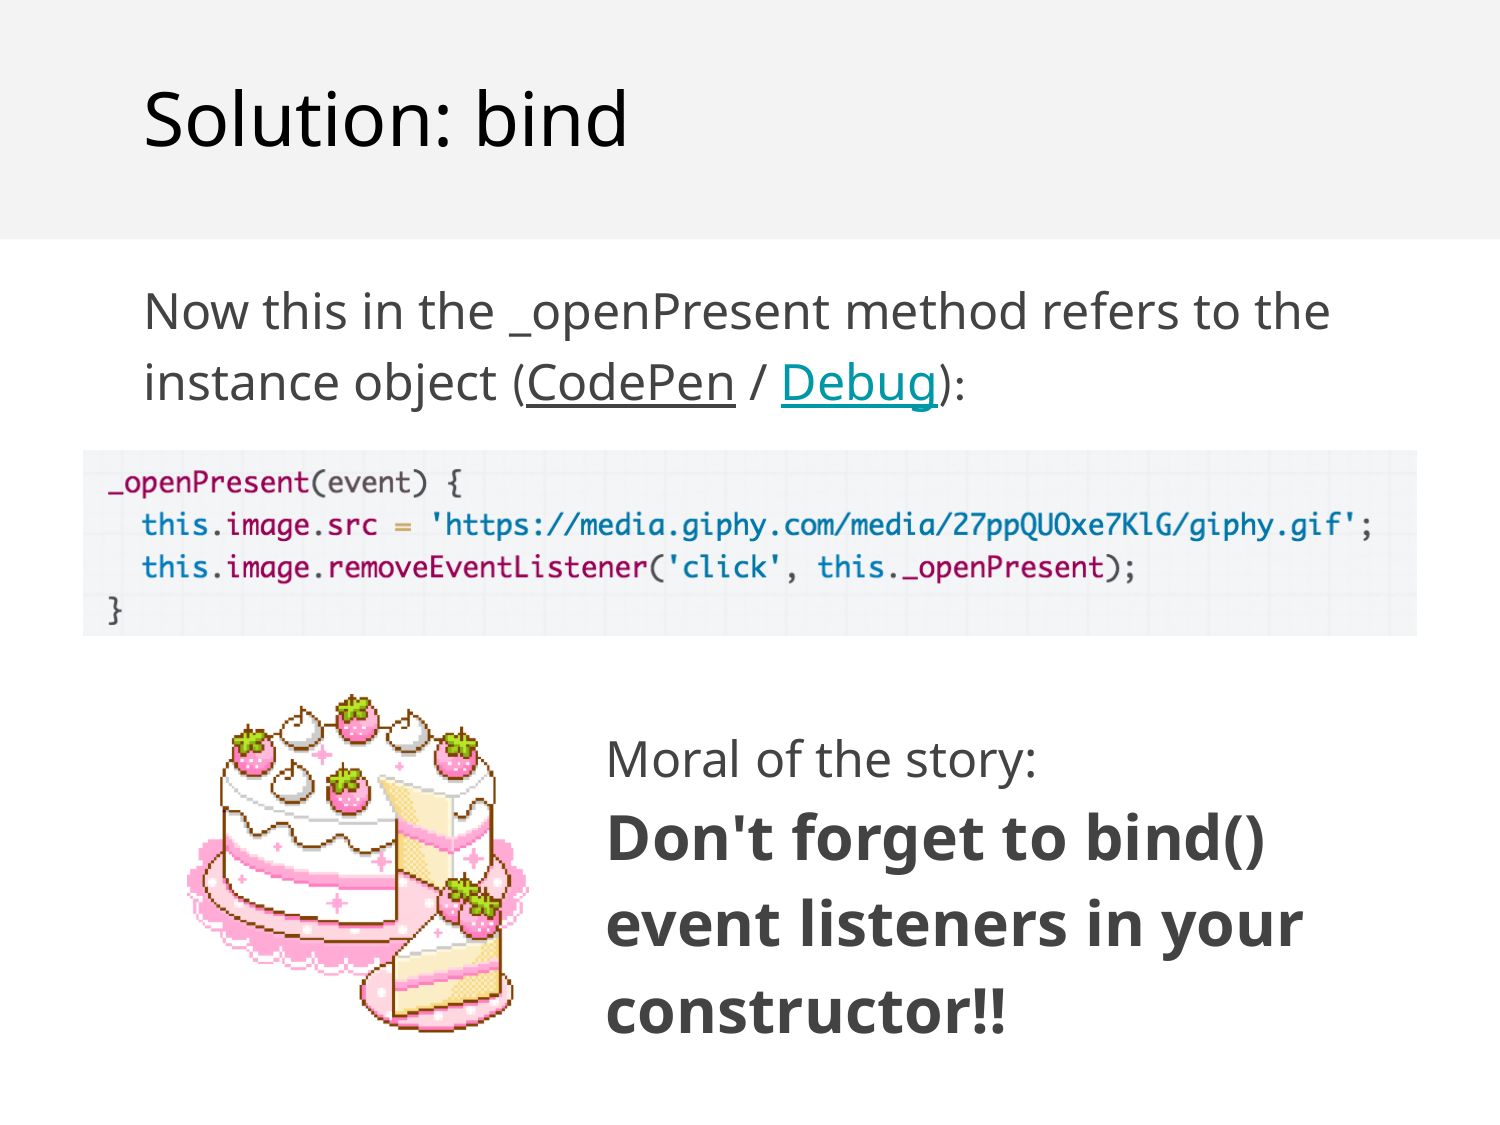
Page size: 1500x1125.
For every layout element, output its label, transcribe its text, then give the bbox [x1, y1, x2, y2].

picture [180, 694, 547, 1044]
list Moral of the story: Don't forget to bind() event listeners in your constructor!! [590, 703, 1442, 1035]
title Solution: bind [128, 56, 1372, 183]
picture [83, 450, 1417, 636]
list Now this in the _openPresent method refers to the instance object (CodePen / Debug): [128, 255, 1372, 441]
